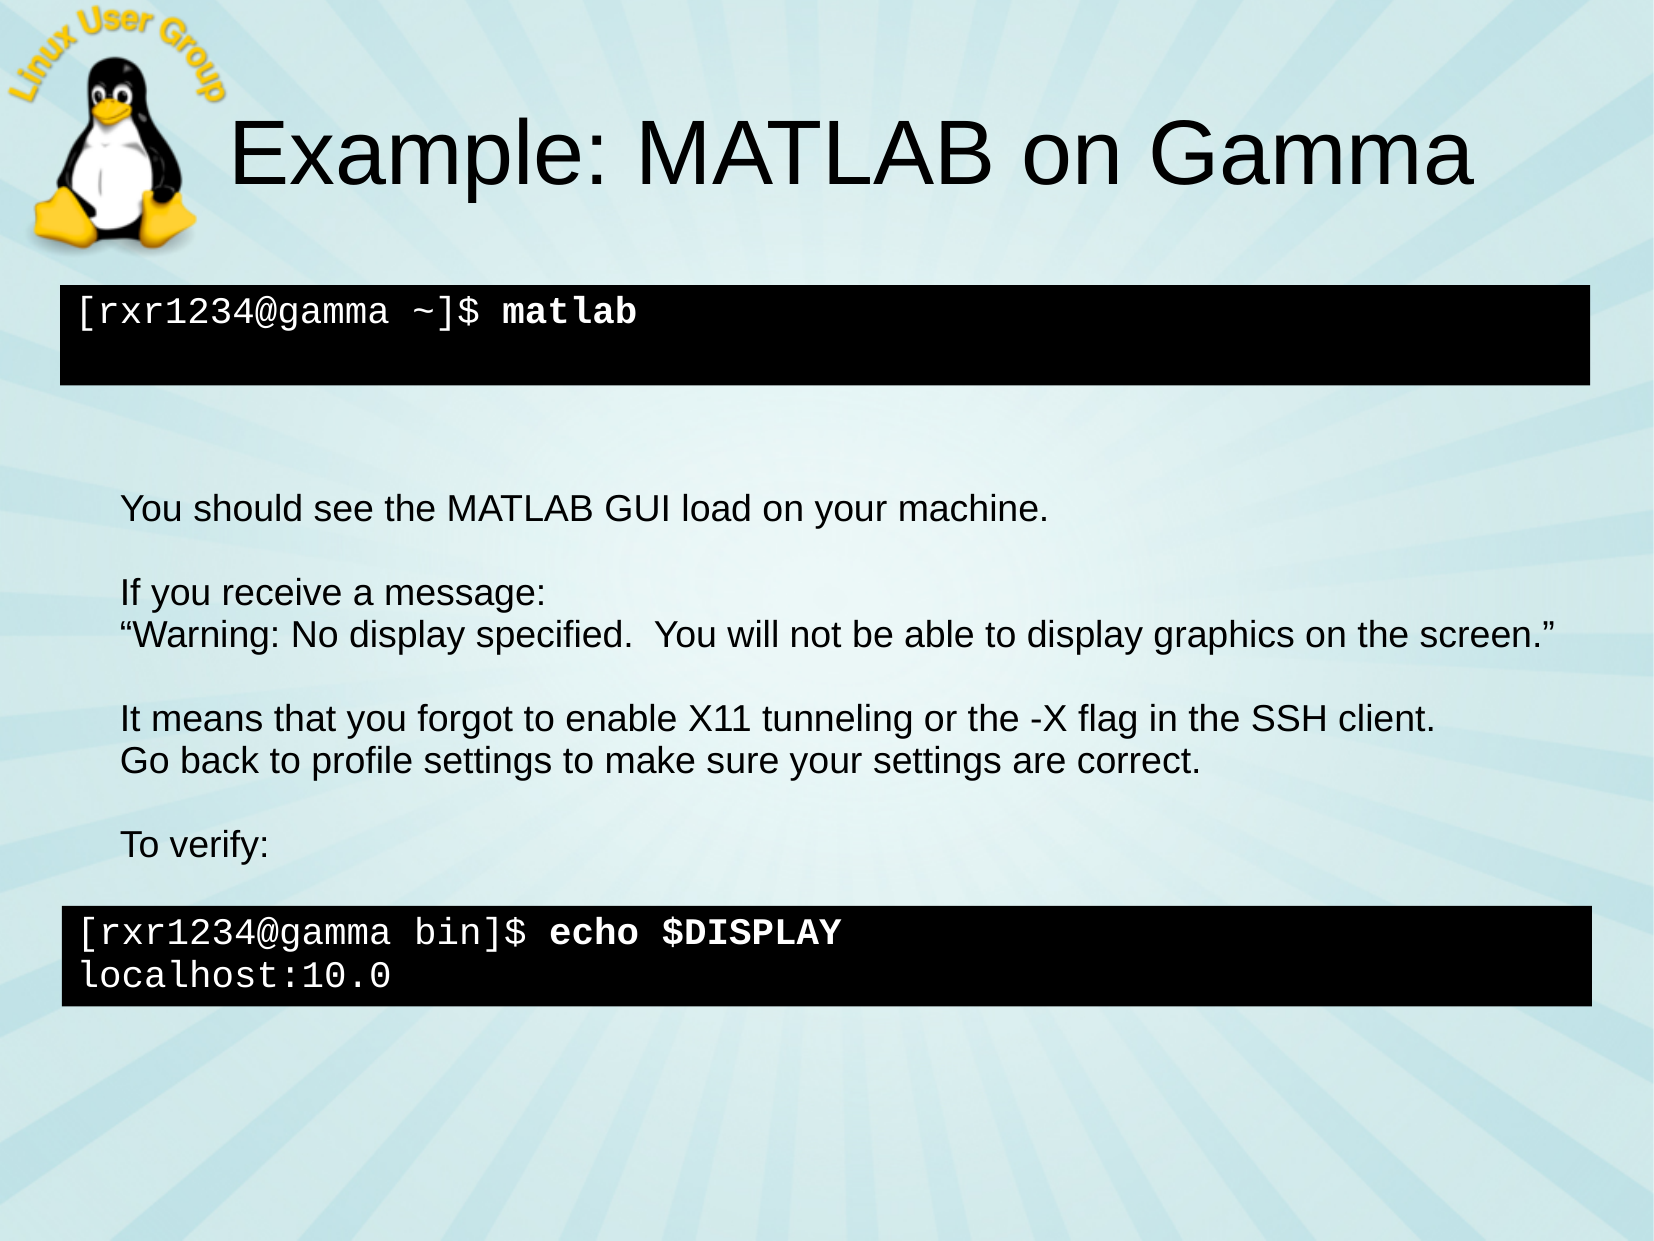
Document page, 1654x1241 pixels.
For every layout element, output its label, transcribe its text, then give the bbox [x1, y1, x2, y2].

title Example: MATLAB on Gamma [82, 49, 1571, 257]
text_box You should see the MATLAB GUI load on your machine. If you receive a message: “Warning: No display specified. You will not be able to display graphics on the screen.” It means that you forgot to enable X11 tunneling or the -X flag in the SSH client. Go back to profile settings to make sure your settings are correct. To verify: [105, 480, 1571, 873]
text_box [rxr1234@gamma ~]$ matlab [60, 285, 1591, 386]
text_box [rxr1234@gamma bin]$ echo $DISPLAY localhost:10.0 [61, 905, 1592, 1007]
picture [0, 0, 1654, 1241]
